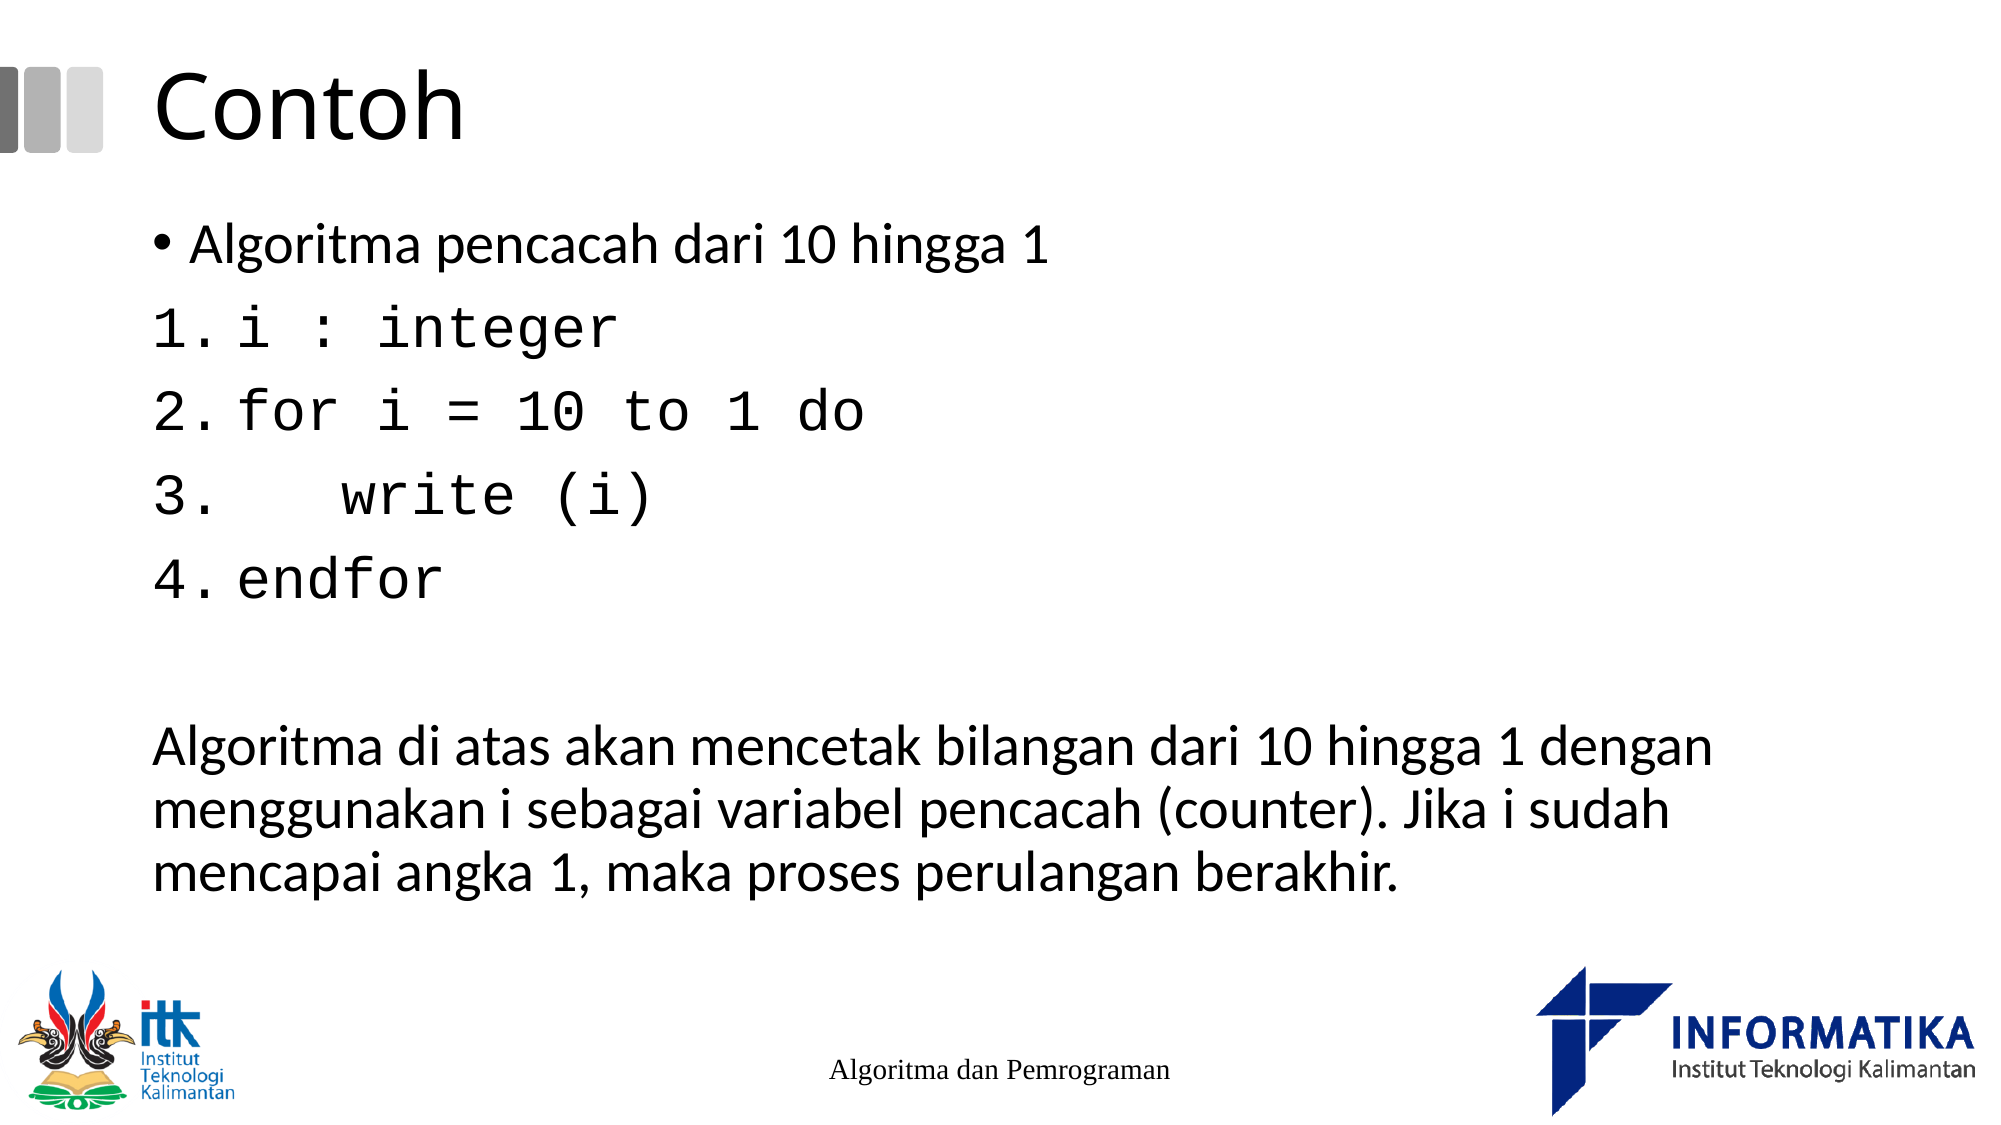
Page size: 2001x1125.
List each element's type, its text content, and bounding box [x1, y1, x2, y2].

title Contoh [137, 1, 1863, 205]
picture [1534, 965, 1976, 1118]
list Algoritma pencacah dari 10 hingga 1 i : integer for i = 10 to 1 do write (i) endfor Algoritma di atas akan mencetak bilangan dari 10 hingga 1 dengan menggunakan i sebagai variabel pencacah (counter). Jika i sudah mencapai angka 1, maka proses perulangan berakhir. [137, 205, 1863, 920]
picture [0, 935, 253, 1125]
